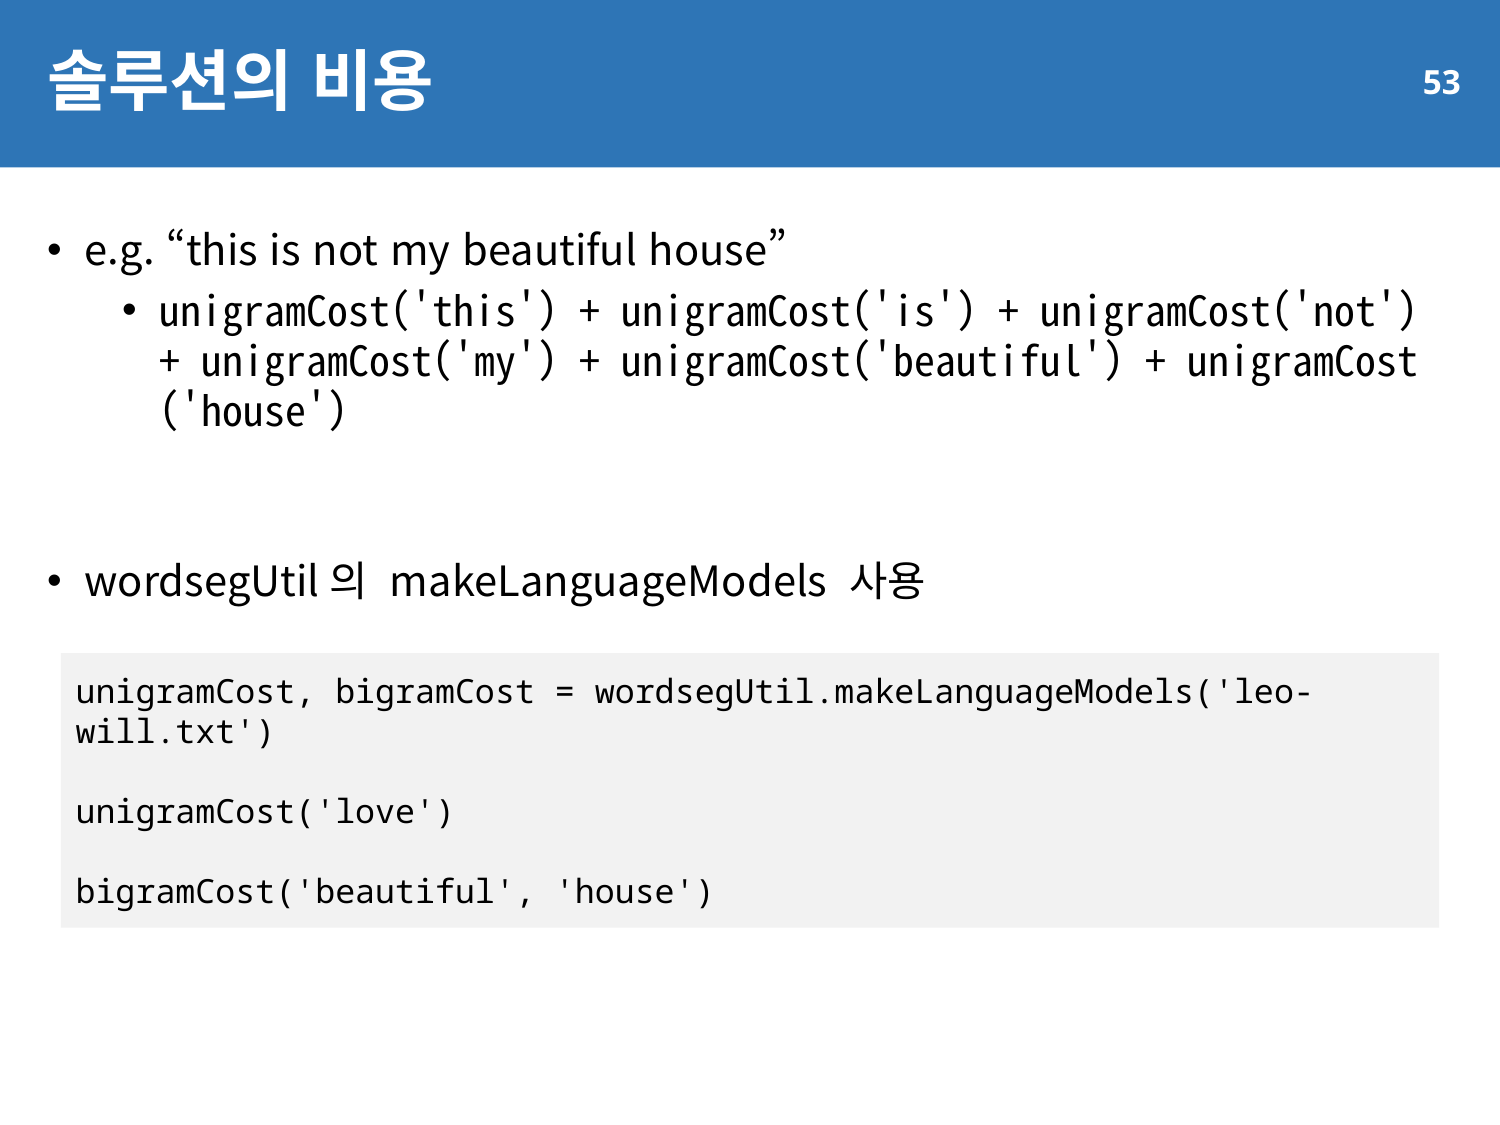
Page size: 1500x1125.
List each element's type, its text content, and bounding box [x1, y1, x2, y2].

text_box unigramCost, bigramCost = wordsegUtil.makeLanguageModels('leo-will.txt') unigramCost('love') bigramCost('beautiful', 'house') [60, 653, 1440, 928]
title 솔루션의 비용 [32, 20, 1476, 148]
slide_number <number> [1273, 53, 1476, 114]
list e.g. “this is not my beautiful house” unigramCost('this') + unigramCost('is') + unigramCost('not') + unigramCost('my') + unigramCost('beautiful') + unigramCost('house') wordsegUtil의 makeLanguageModels 사용 [32, 206, 1476, 1100]
